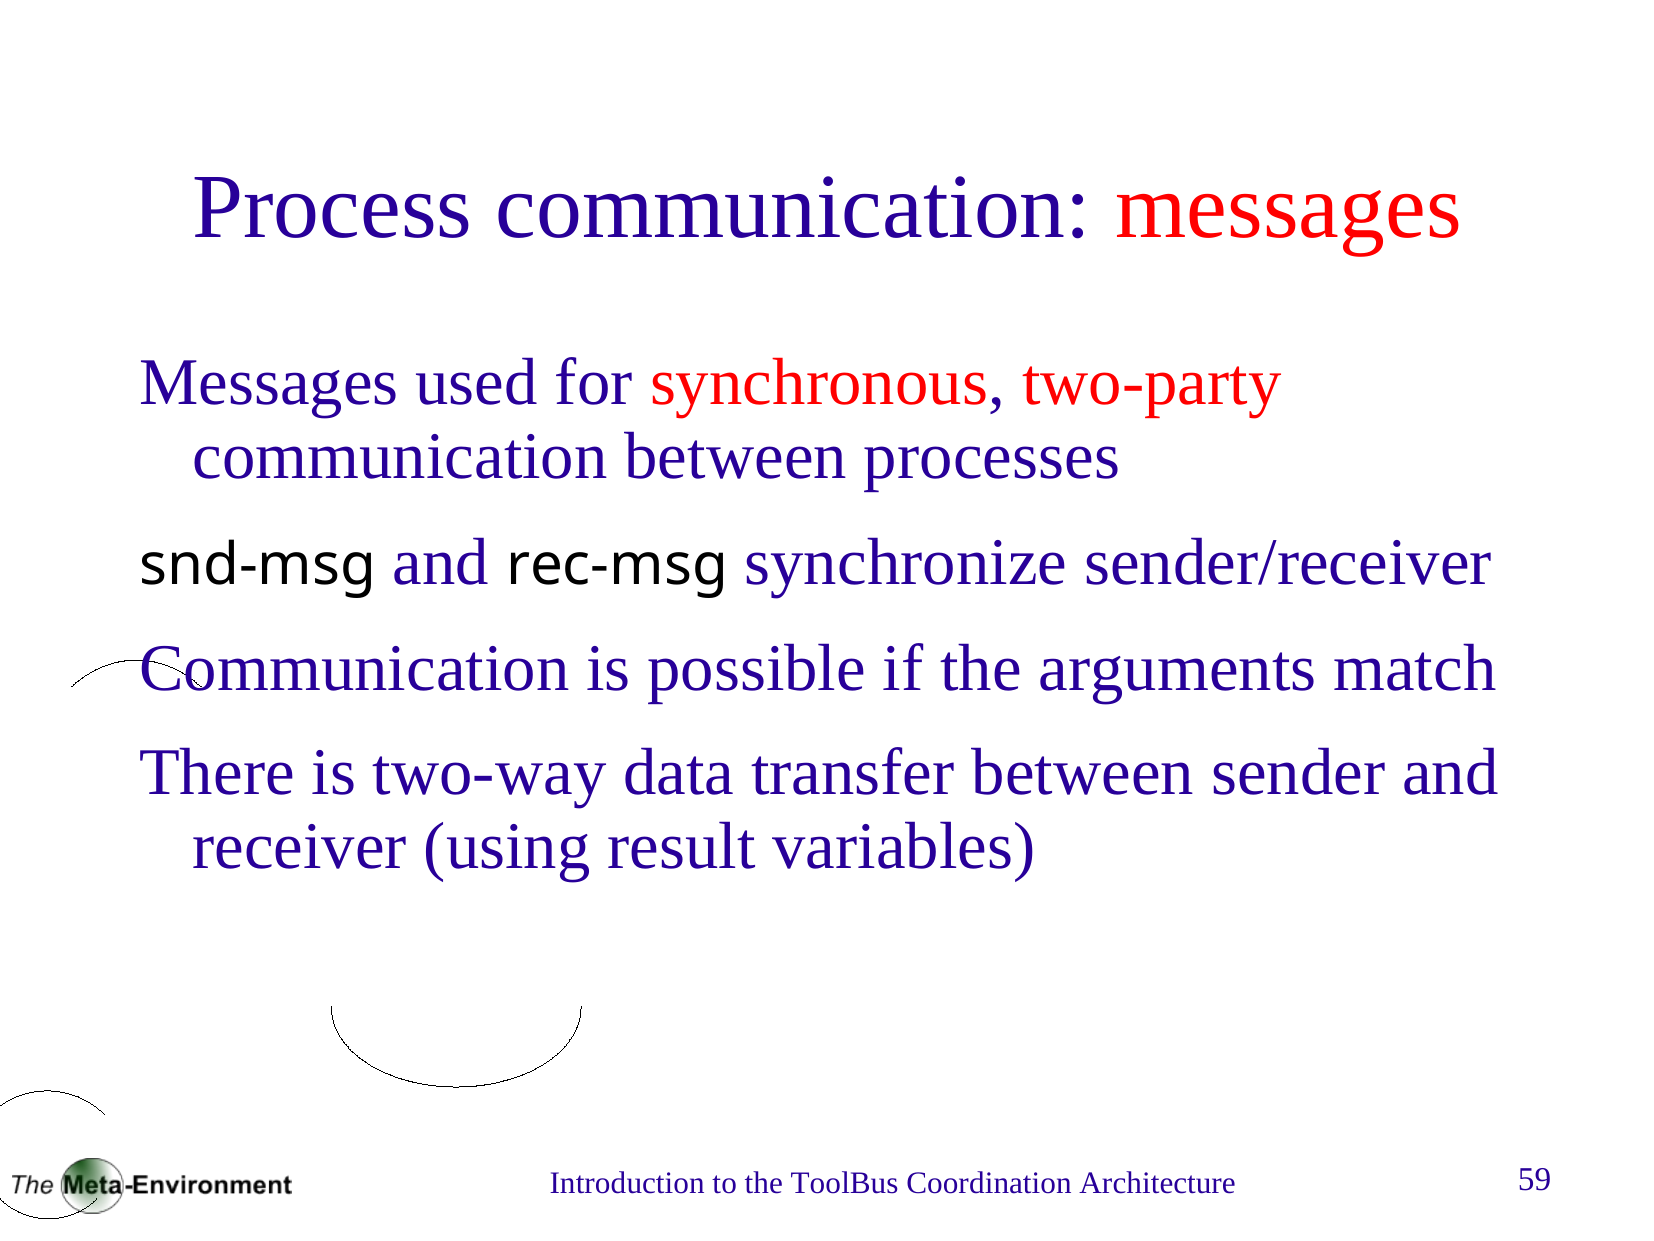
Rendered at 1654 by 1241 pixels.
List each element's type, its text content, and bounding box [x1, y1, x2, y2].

picture [12, 1158, 292, 1214]
list Messages used for synchronous, two-party communication between processes snd-msg and rec-msg synchronize sender/receiver Communication is possible if the arguments match There is two-way data transfer between sender and receiver (using result variables) [121, 344, 1534, 1127]
title Process communication: messages [121, 102, 1534, 311]
